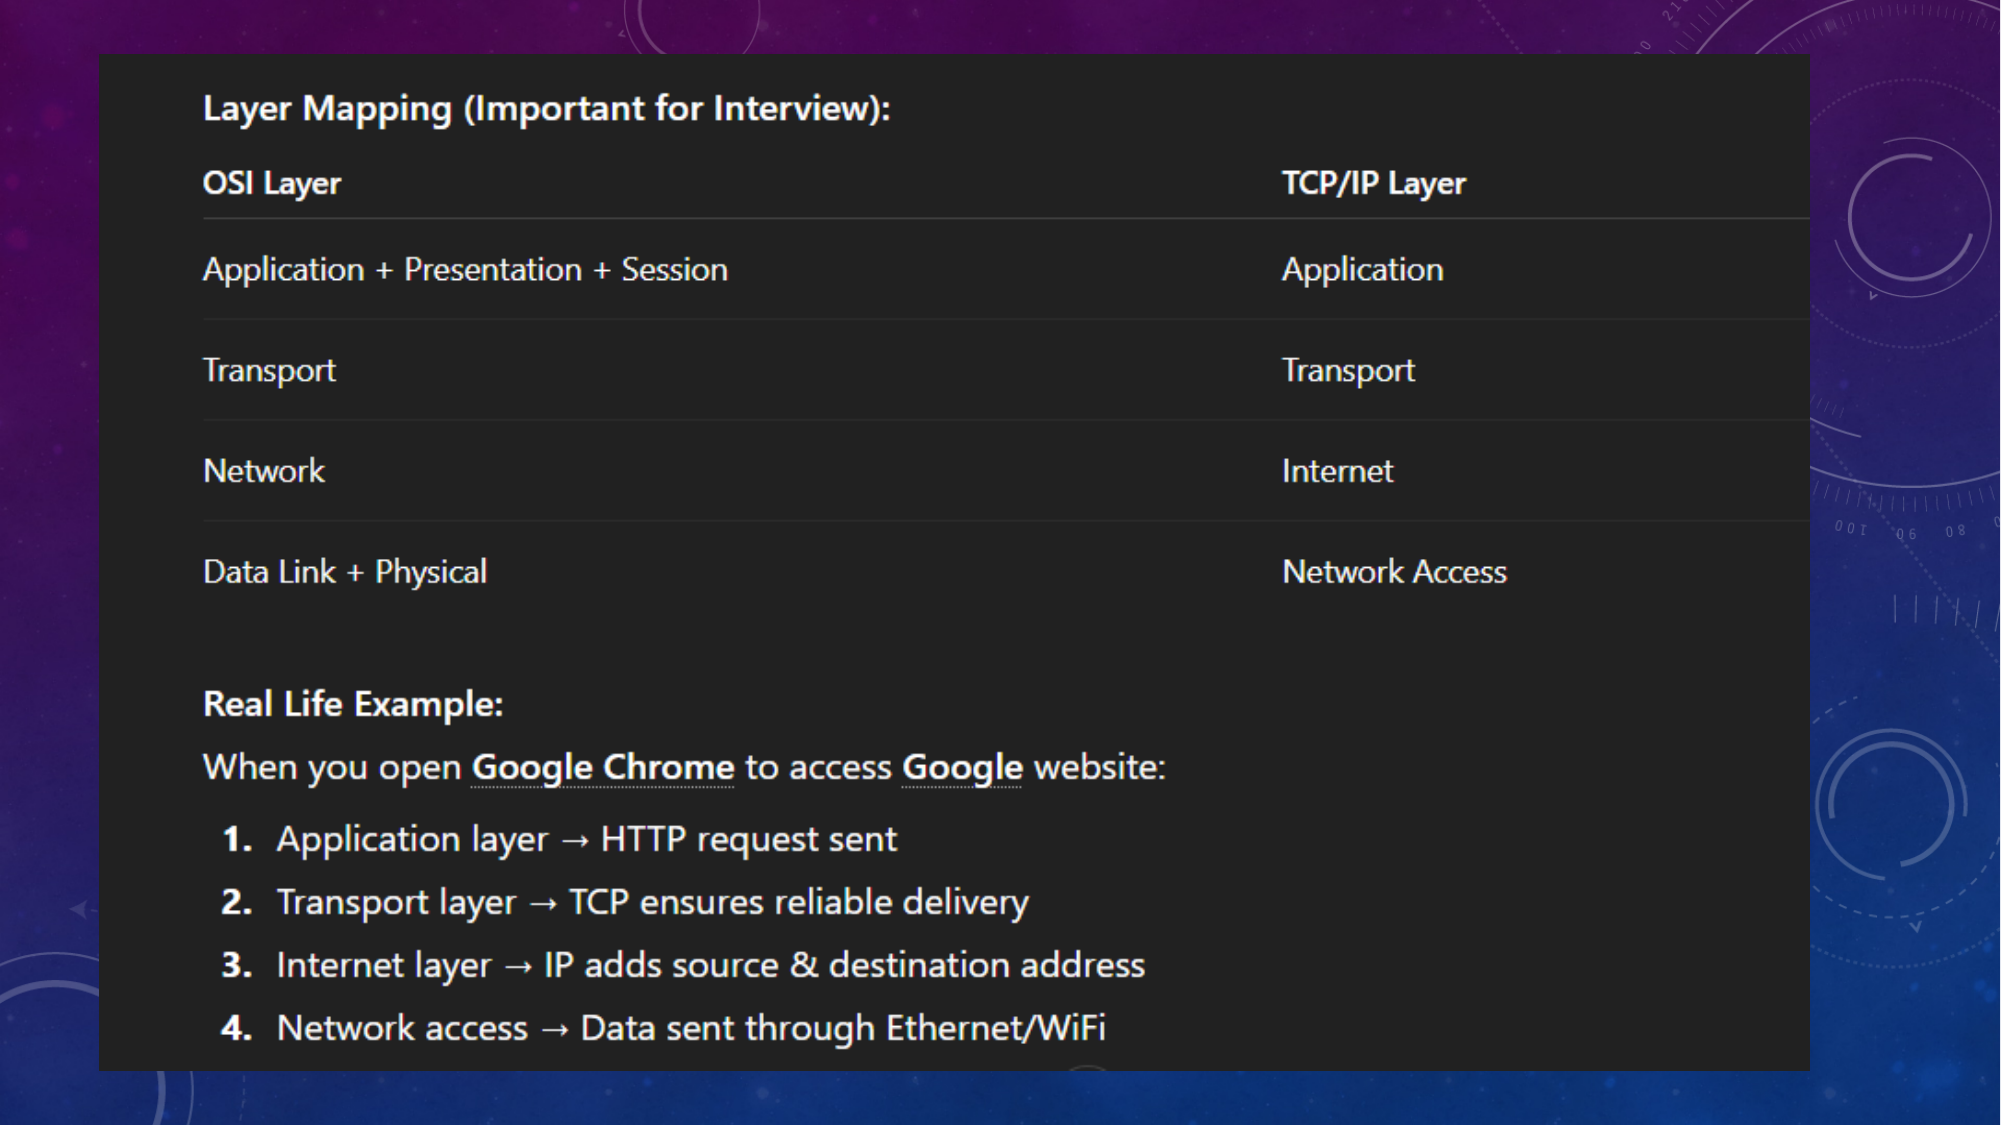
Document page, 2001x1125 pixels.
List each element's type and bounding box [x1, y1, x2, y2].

picture [99, 54, 1810, 1071]
